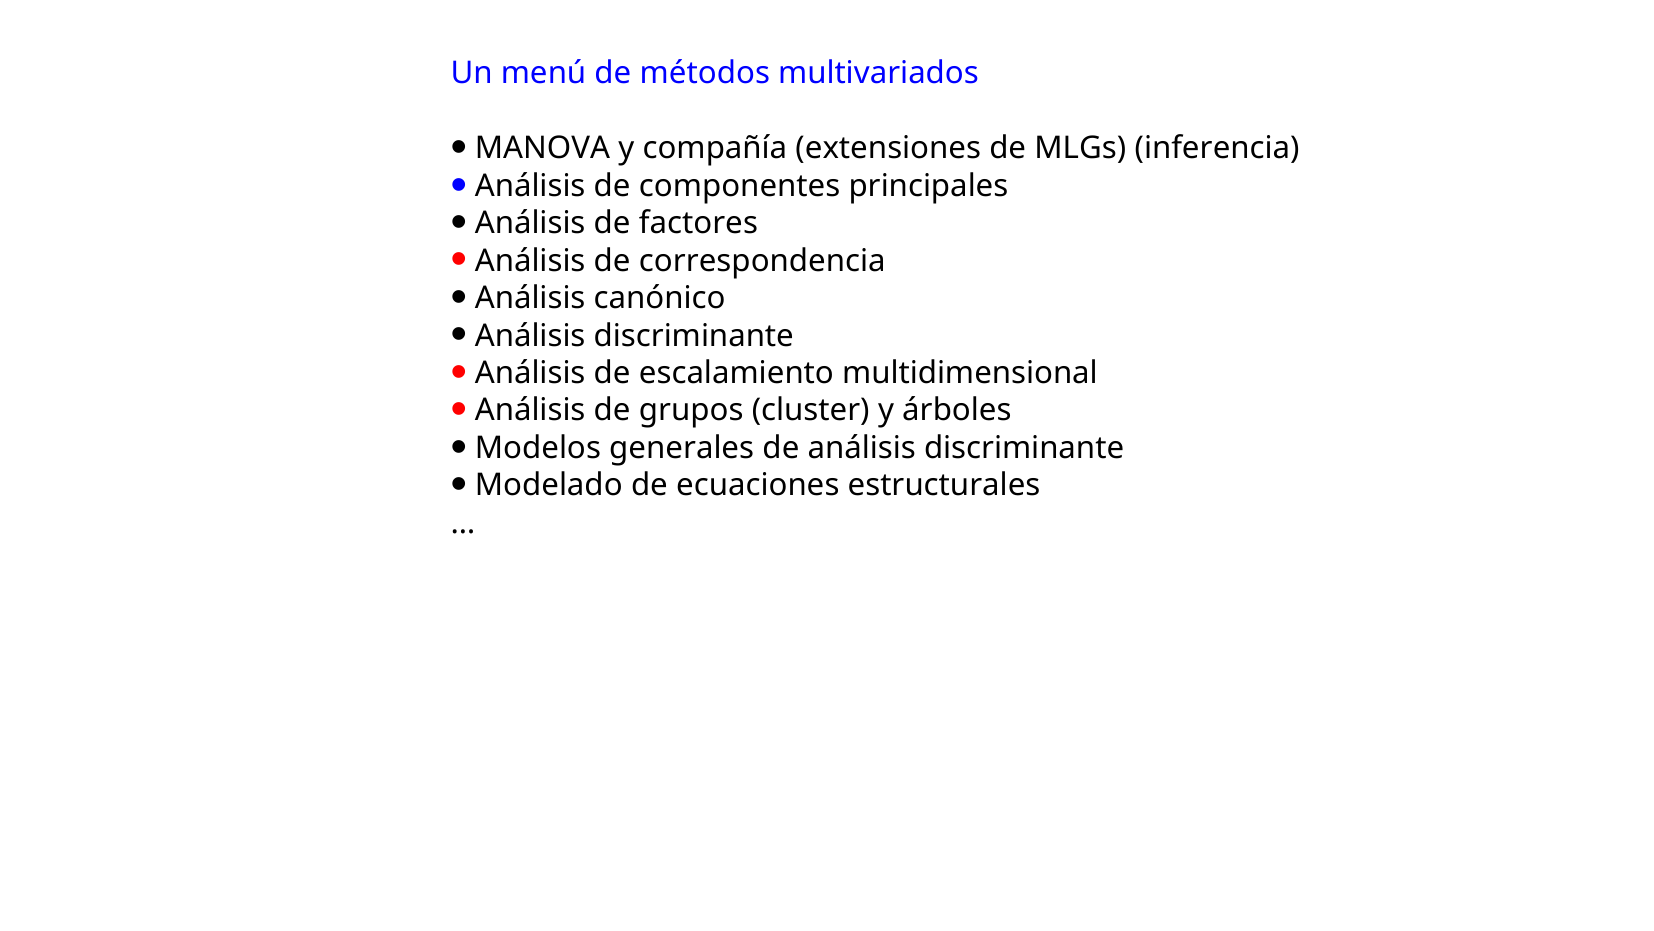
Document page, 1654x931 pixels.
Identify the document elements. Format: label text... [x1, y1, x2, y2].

text_box Un menú de métodos multivariados MANOVA y compañía (extensiones de MLGs) (inferencia) Análisis de componentes principales Análisis de factores Análisis de correspondencia Análisis canónico Análisis discriminante Análisis de escalamiento multidimensional Análisis de grupos (cluster) y árboles Modelos generales de análisis discriminante Modelado de ecuaciones estructurales … [435, 45, 1583, 548]
